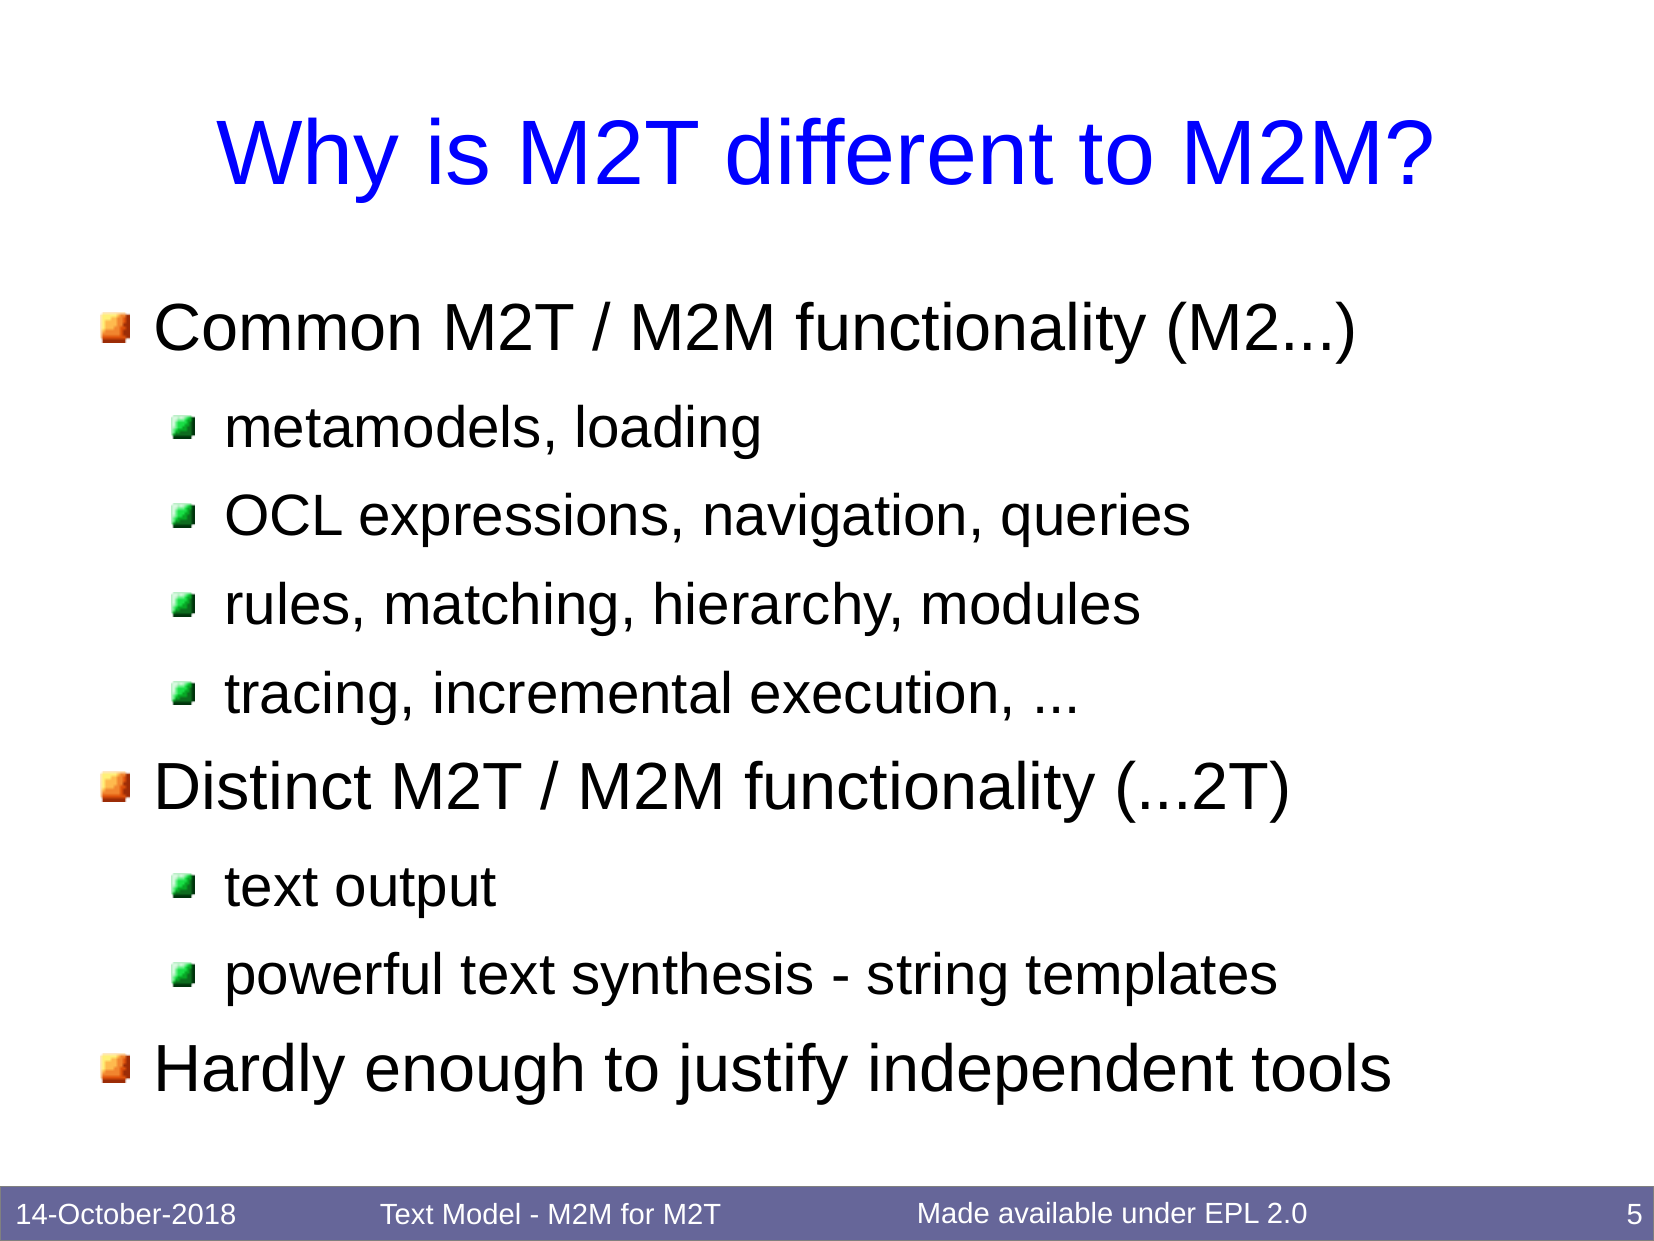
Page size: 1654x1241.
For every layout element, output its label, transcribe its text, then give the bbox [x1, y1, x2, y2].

title Why is M2T different to M2M? [82, 49, 1571, 257]
list Common M2T / M2M functionality (M2...) metamodels, loading OCL expressions, navigation, queries rules, matching, hierarchy, modules tracing, incremental execution, ... Distinct M2T / M2M functionality (...2T) text output powerful text synthesis - string templates Hardly enough to justify independent tools [82, 290, 1571, 1109]
